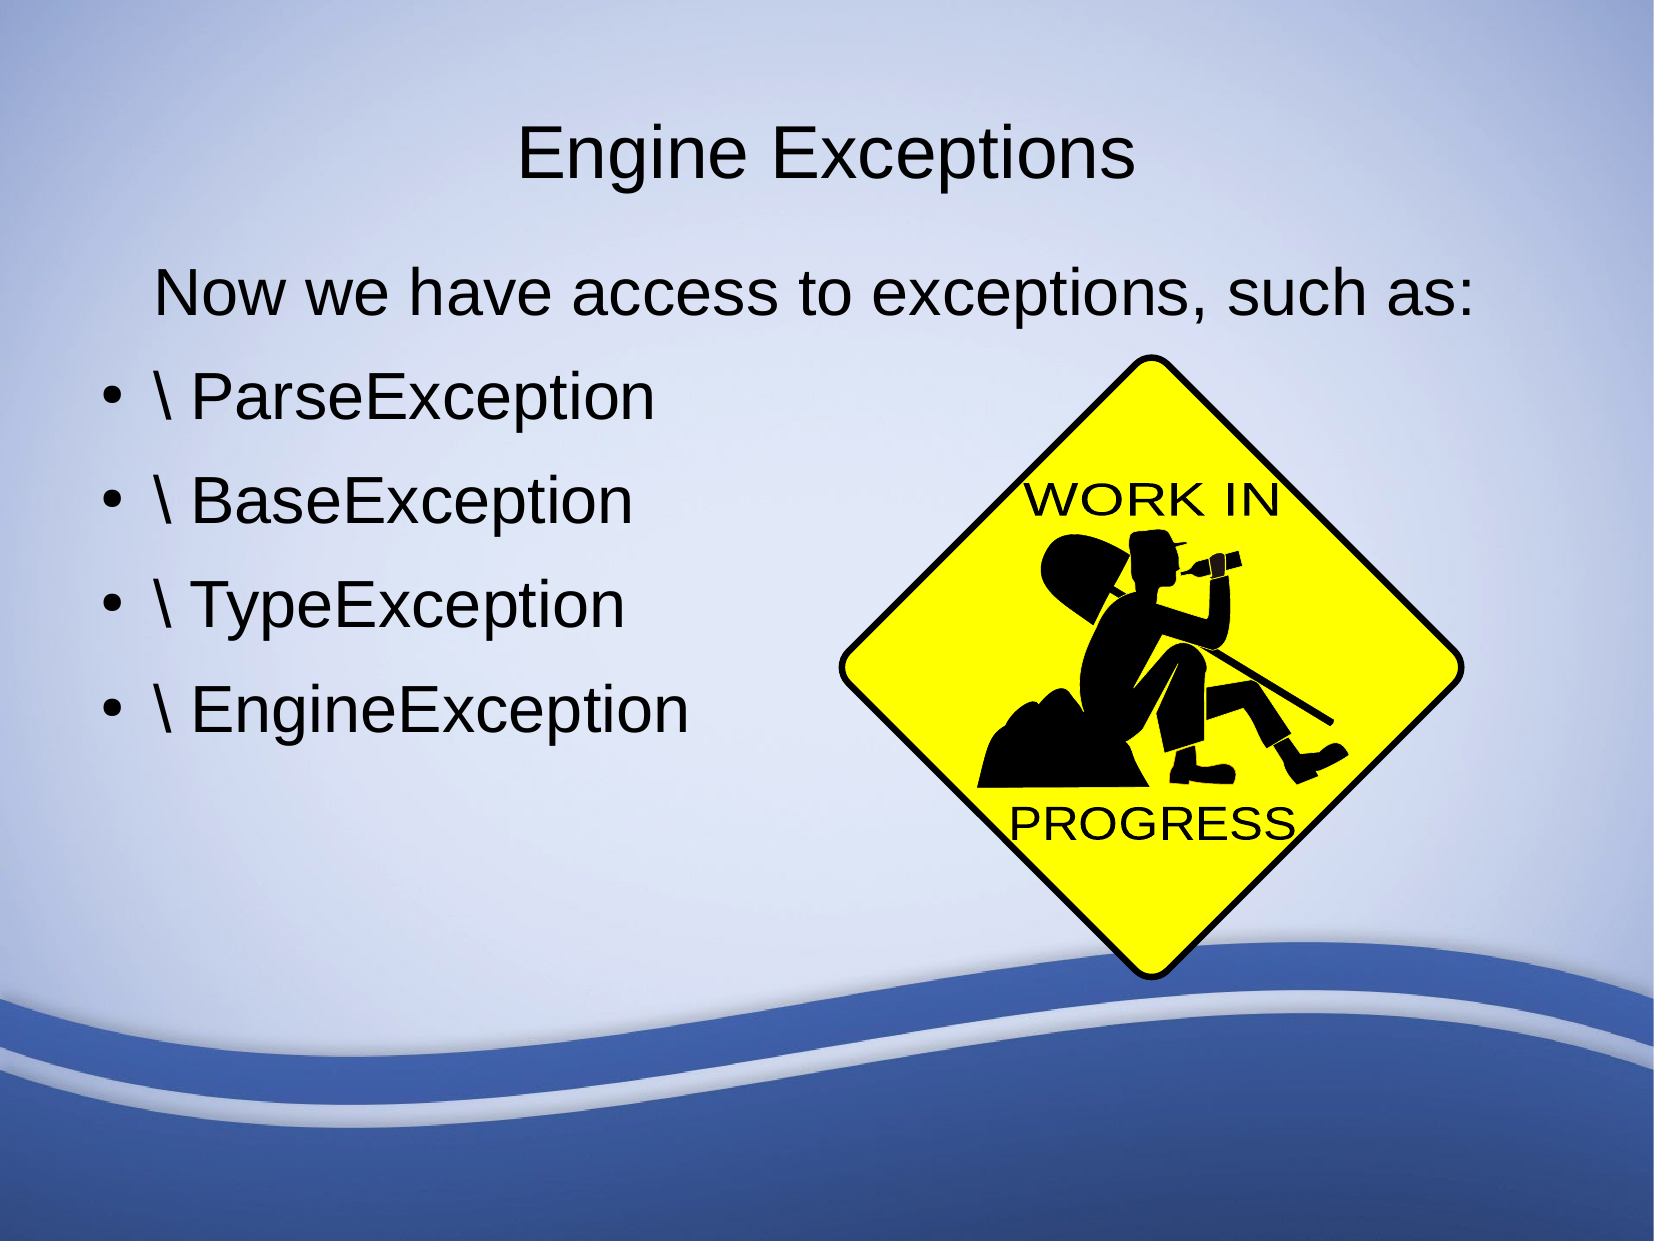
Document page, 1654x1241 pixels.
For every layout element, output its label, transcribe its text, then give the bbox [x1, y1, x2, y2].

list Now we have access to exceptions, such as: \ ParseException \ BaseException \ TypeException \ EngineException [82, 254, 1607, 792]
picture [0, 0, 1654, 1241]
title Engine Exceptions [82, 49, 1571, 254]
